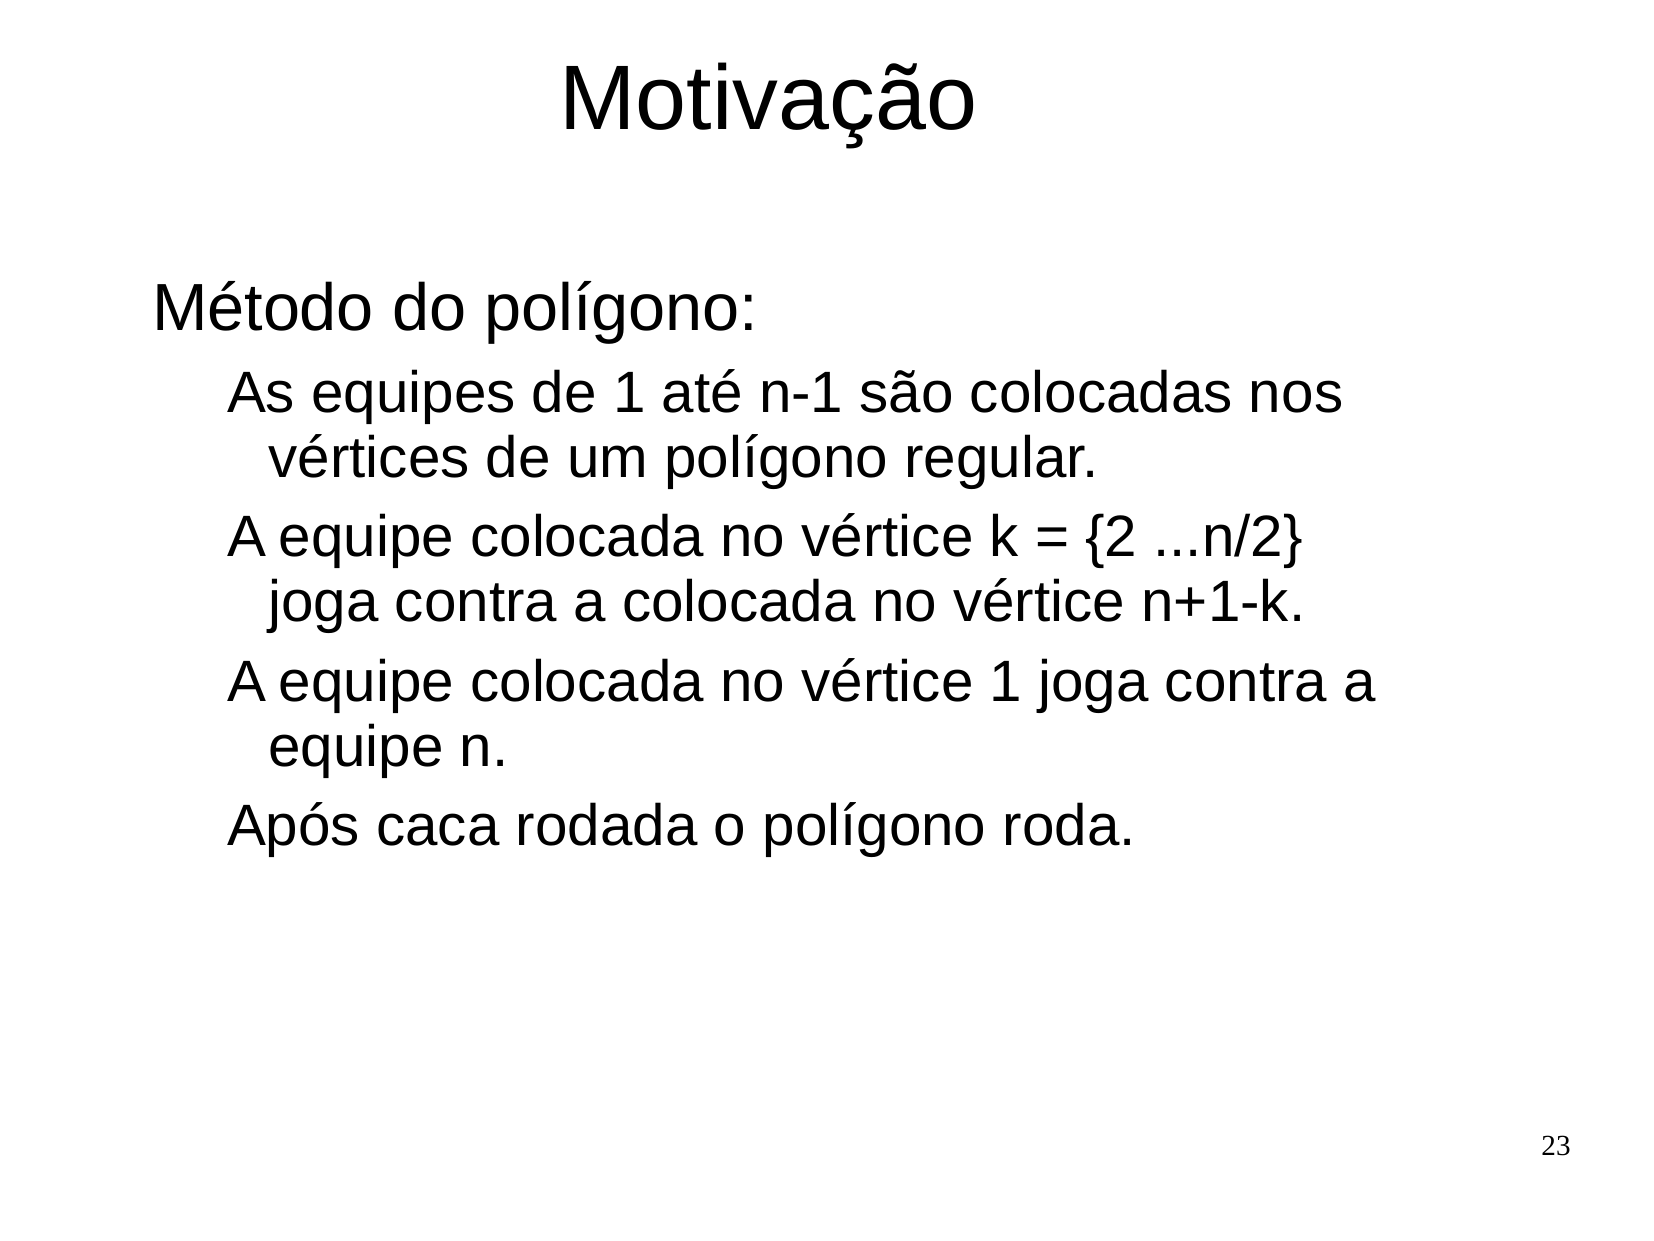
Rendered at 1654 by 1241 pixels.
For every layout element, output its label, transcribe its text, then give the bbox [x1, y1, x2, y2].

list Método do polígono: As equipes de 1 até n-1 são colocadas nos vértices de um polígono regular. A equipe colocada no vértice k = {2 ...n/2} joga contra a colocada no vértice n+1-k. A equipe colocada no vértice 1 joga contra a equipe n. Após caca rodada o polígono roda. [137, 262, 1450, 926]
title Motivação [237, 38, 1300, 157]
